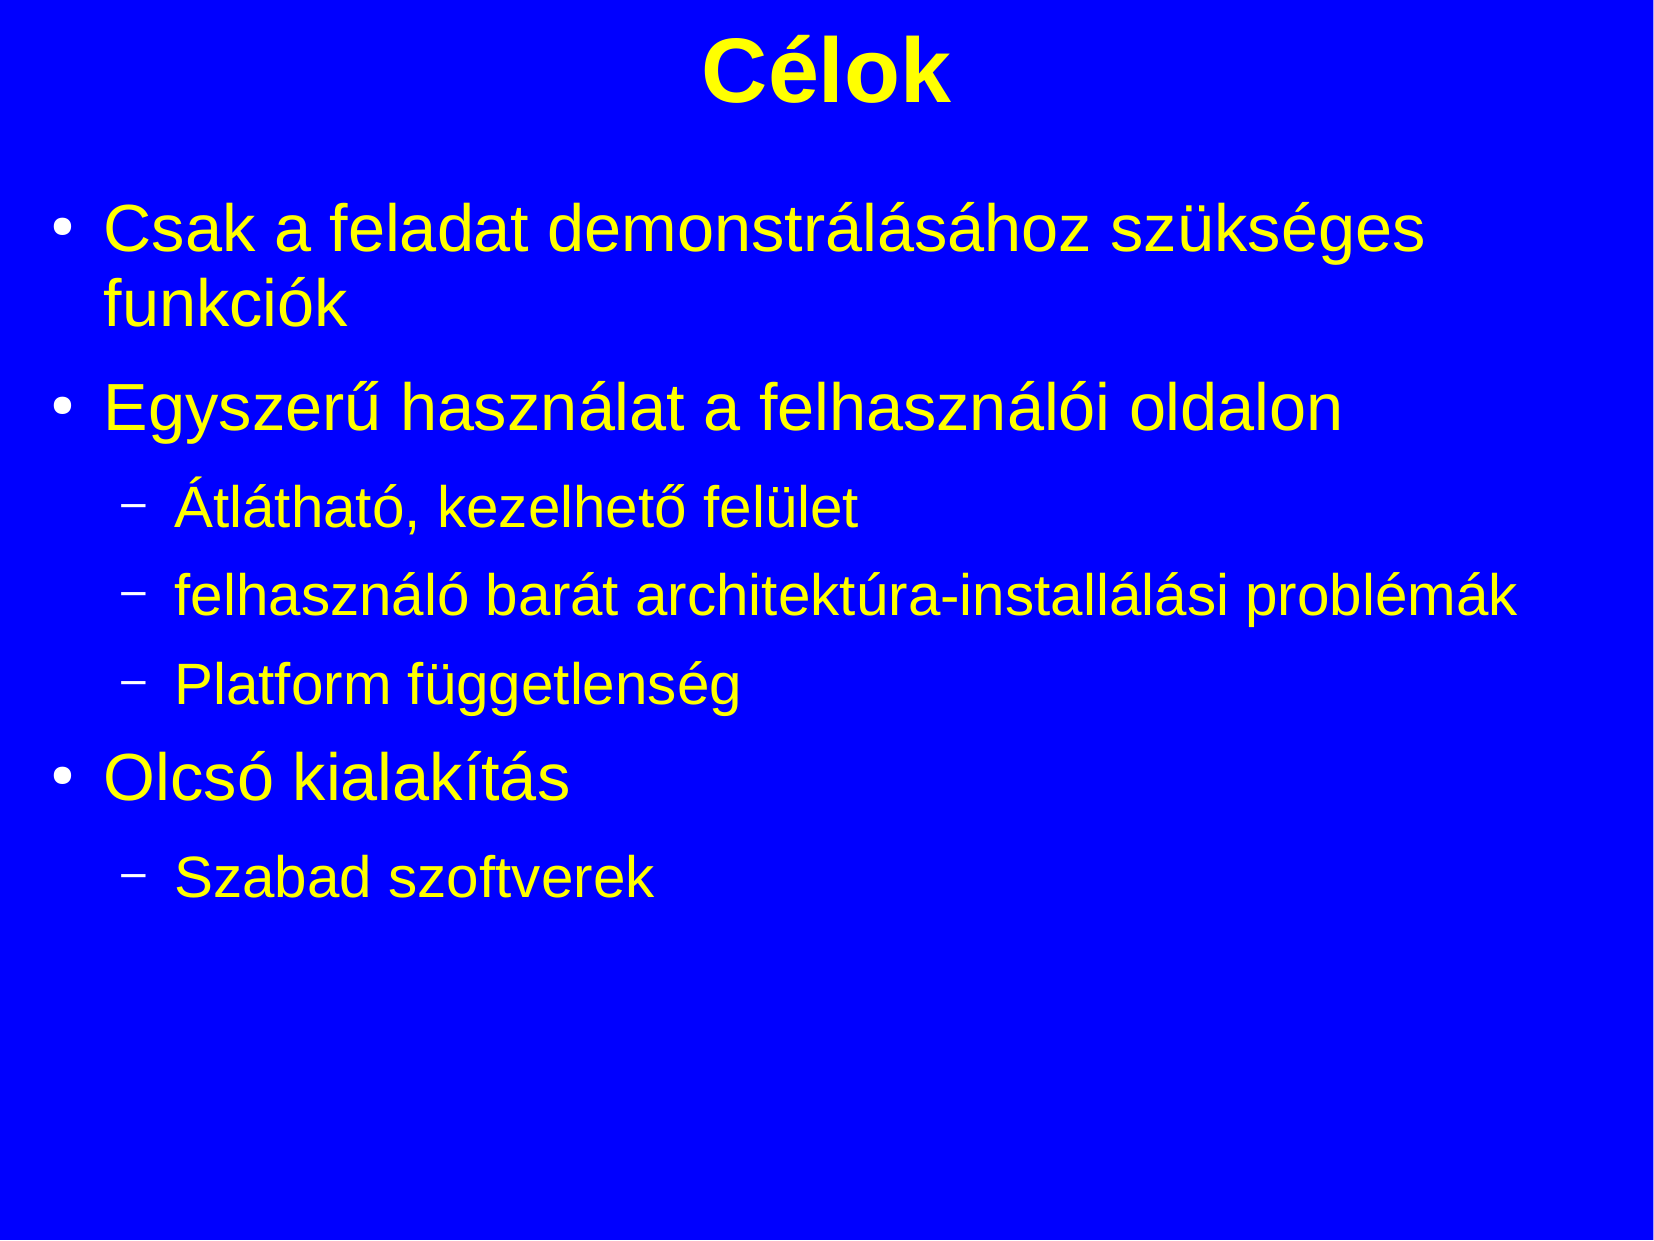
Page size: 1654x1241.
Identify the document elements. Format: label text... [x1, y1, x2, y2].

list Csak a feladat demonstrálásához szükséges funkciók Egyszerű használat a felhasználói oldalon Átlátható, kezelhető felület felhasználó barát architektúra-installálási problémák Platform függetlenség Olcsó kialakítás Szabad szoftverek [32, 190, 1595, 1042]
title Célok [82, 0, 1571, 142]
